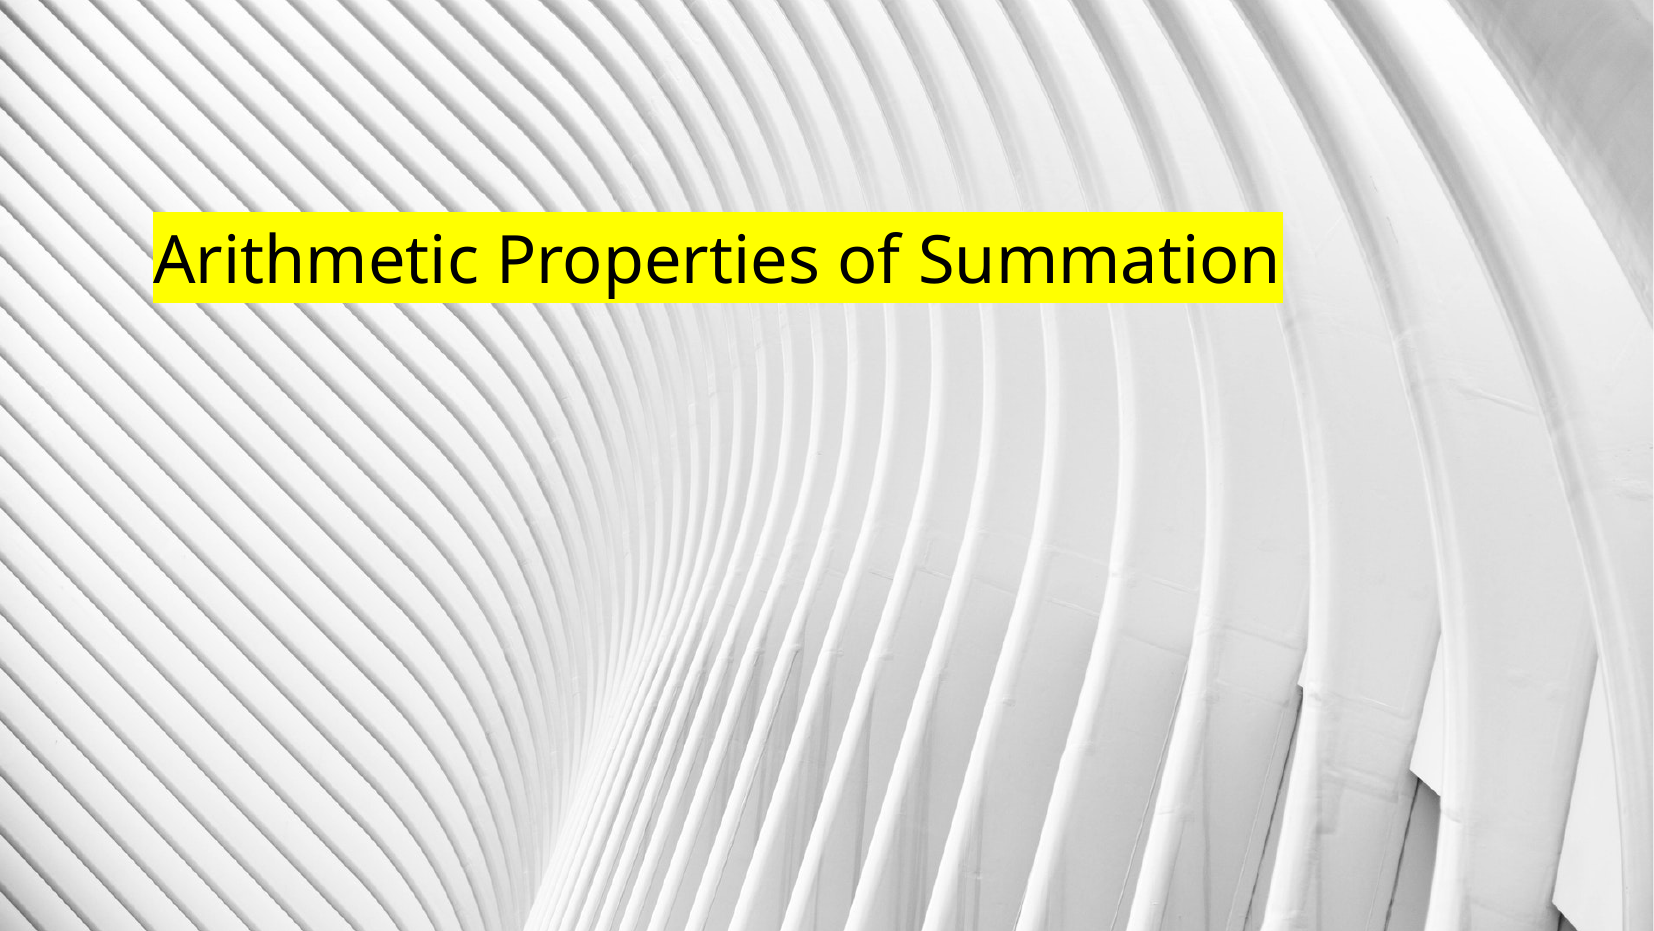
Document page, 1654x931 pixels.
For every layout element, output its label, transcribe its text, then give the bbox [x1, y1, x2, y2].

picture [0, 0, 1654, 931]
list Arithmetic Properties of Summation [82, 217, 1571, 839]
